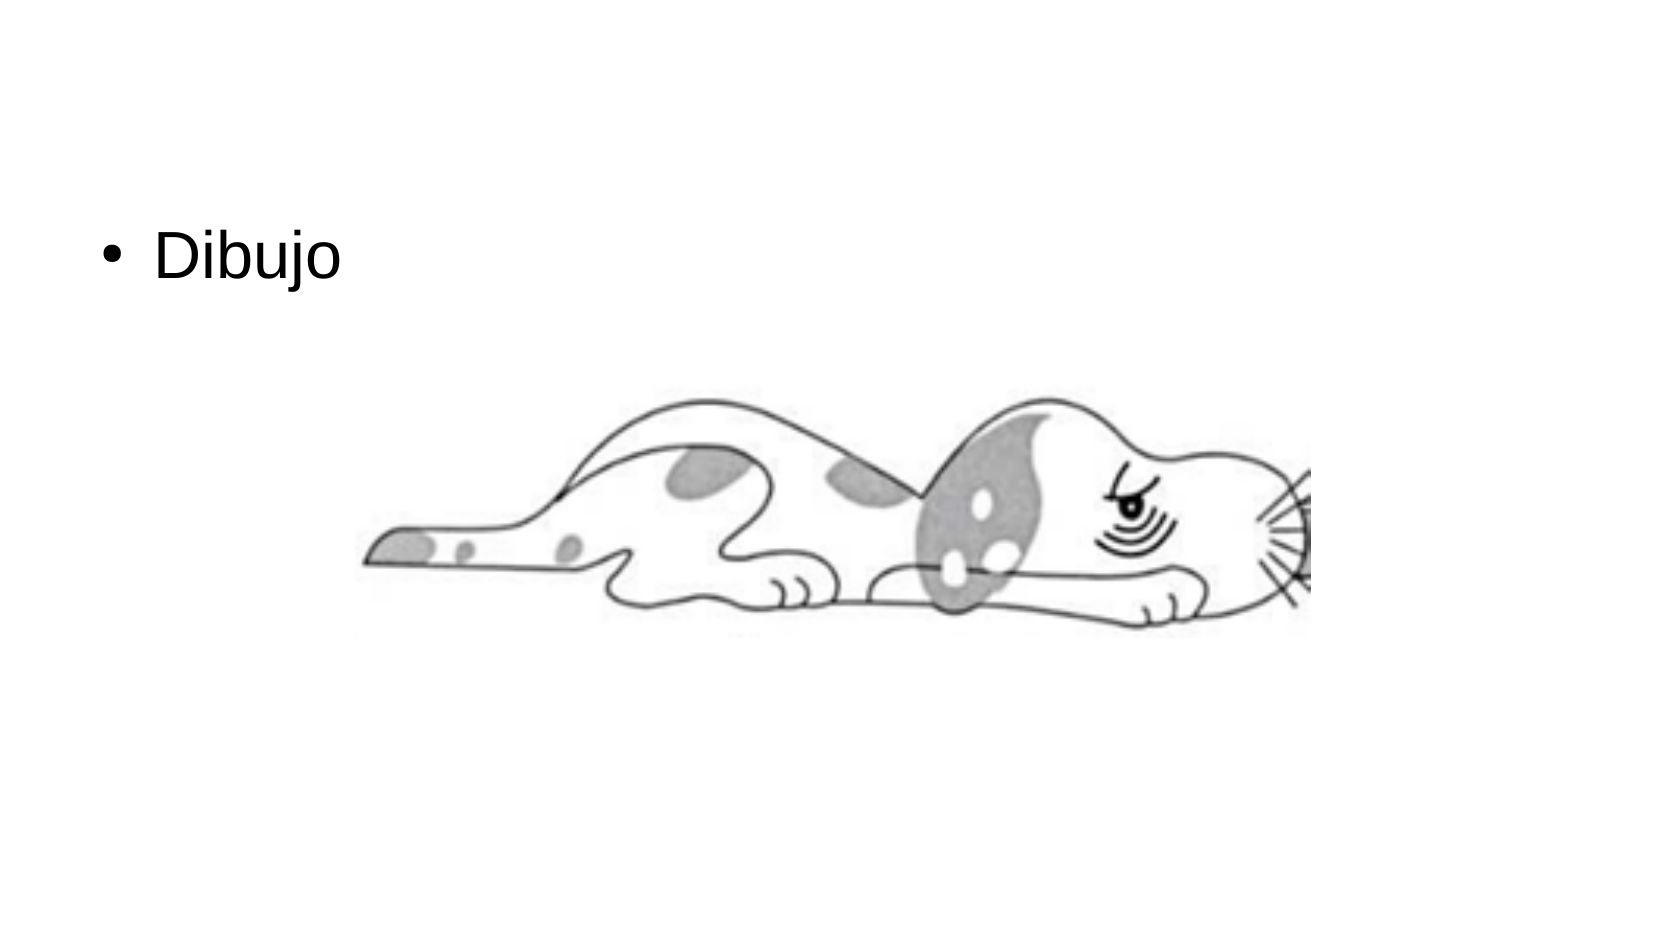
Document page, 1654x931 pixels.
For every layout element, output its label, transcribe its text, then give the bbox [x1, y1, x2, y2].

list Dibujo [82, 217, 1571, 758]
picture [354, 362, 1311, 638]
